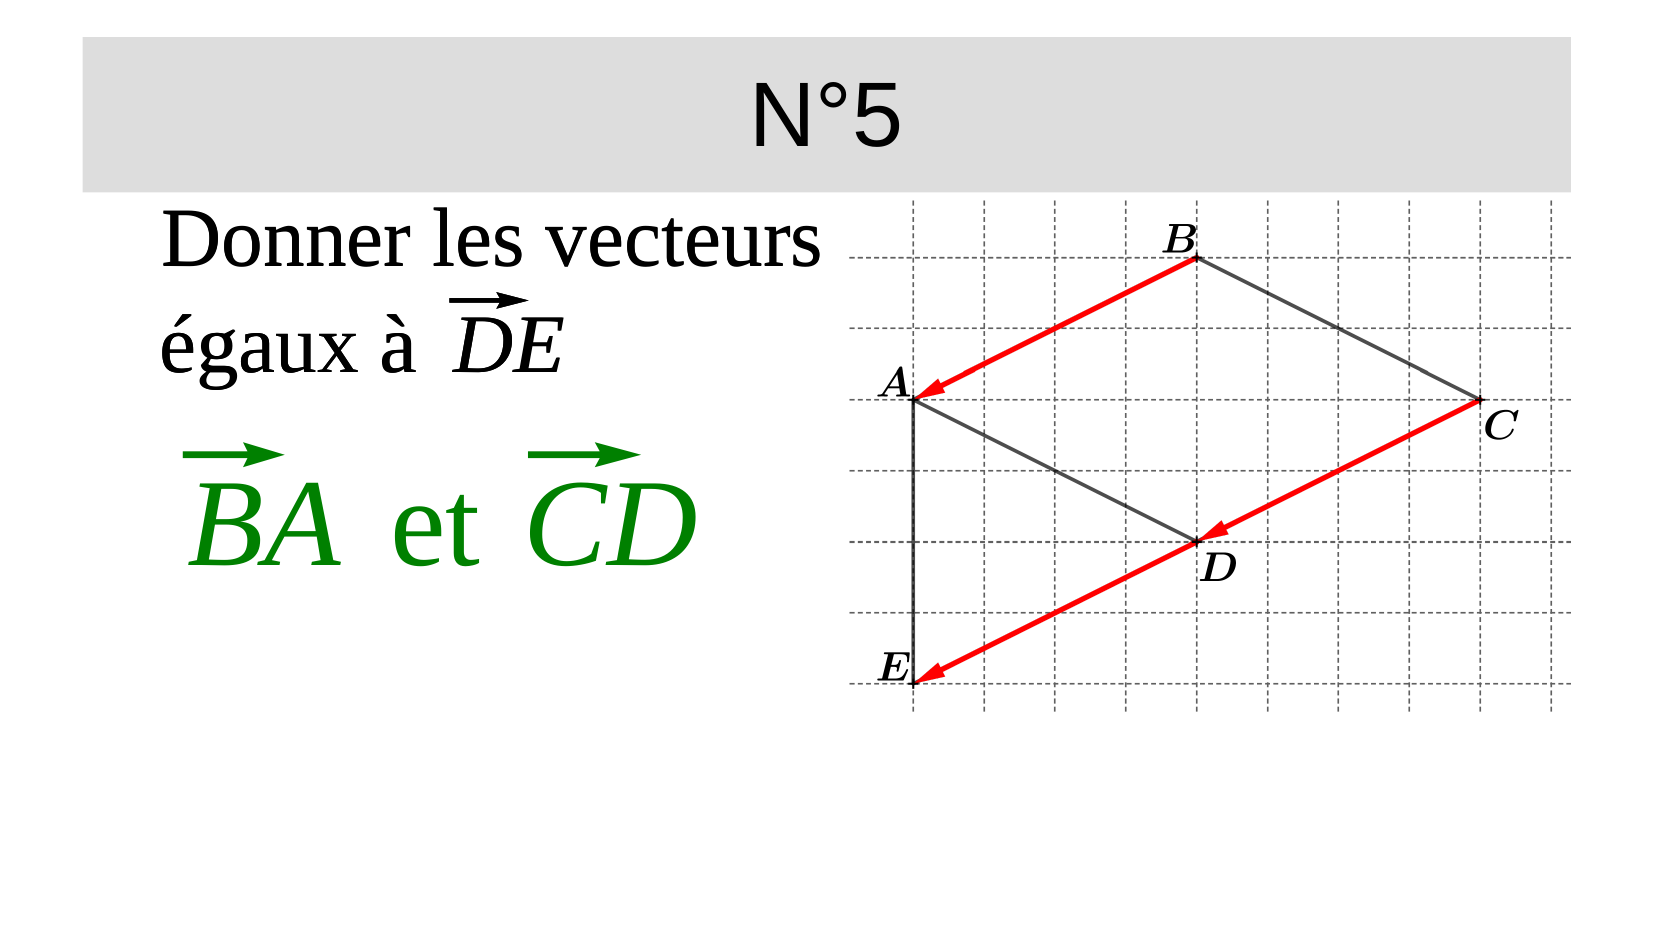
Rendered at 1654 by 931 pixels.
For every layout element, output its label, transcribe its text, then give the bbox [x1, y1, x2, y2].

chart [153, 192, 832, 391]
chart [165, 437, 709, 593]
title N°5 [82, 37, 1571, 193]
picture [849, 200, 1571, 713]
